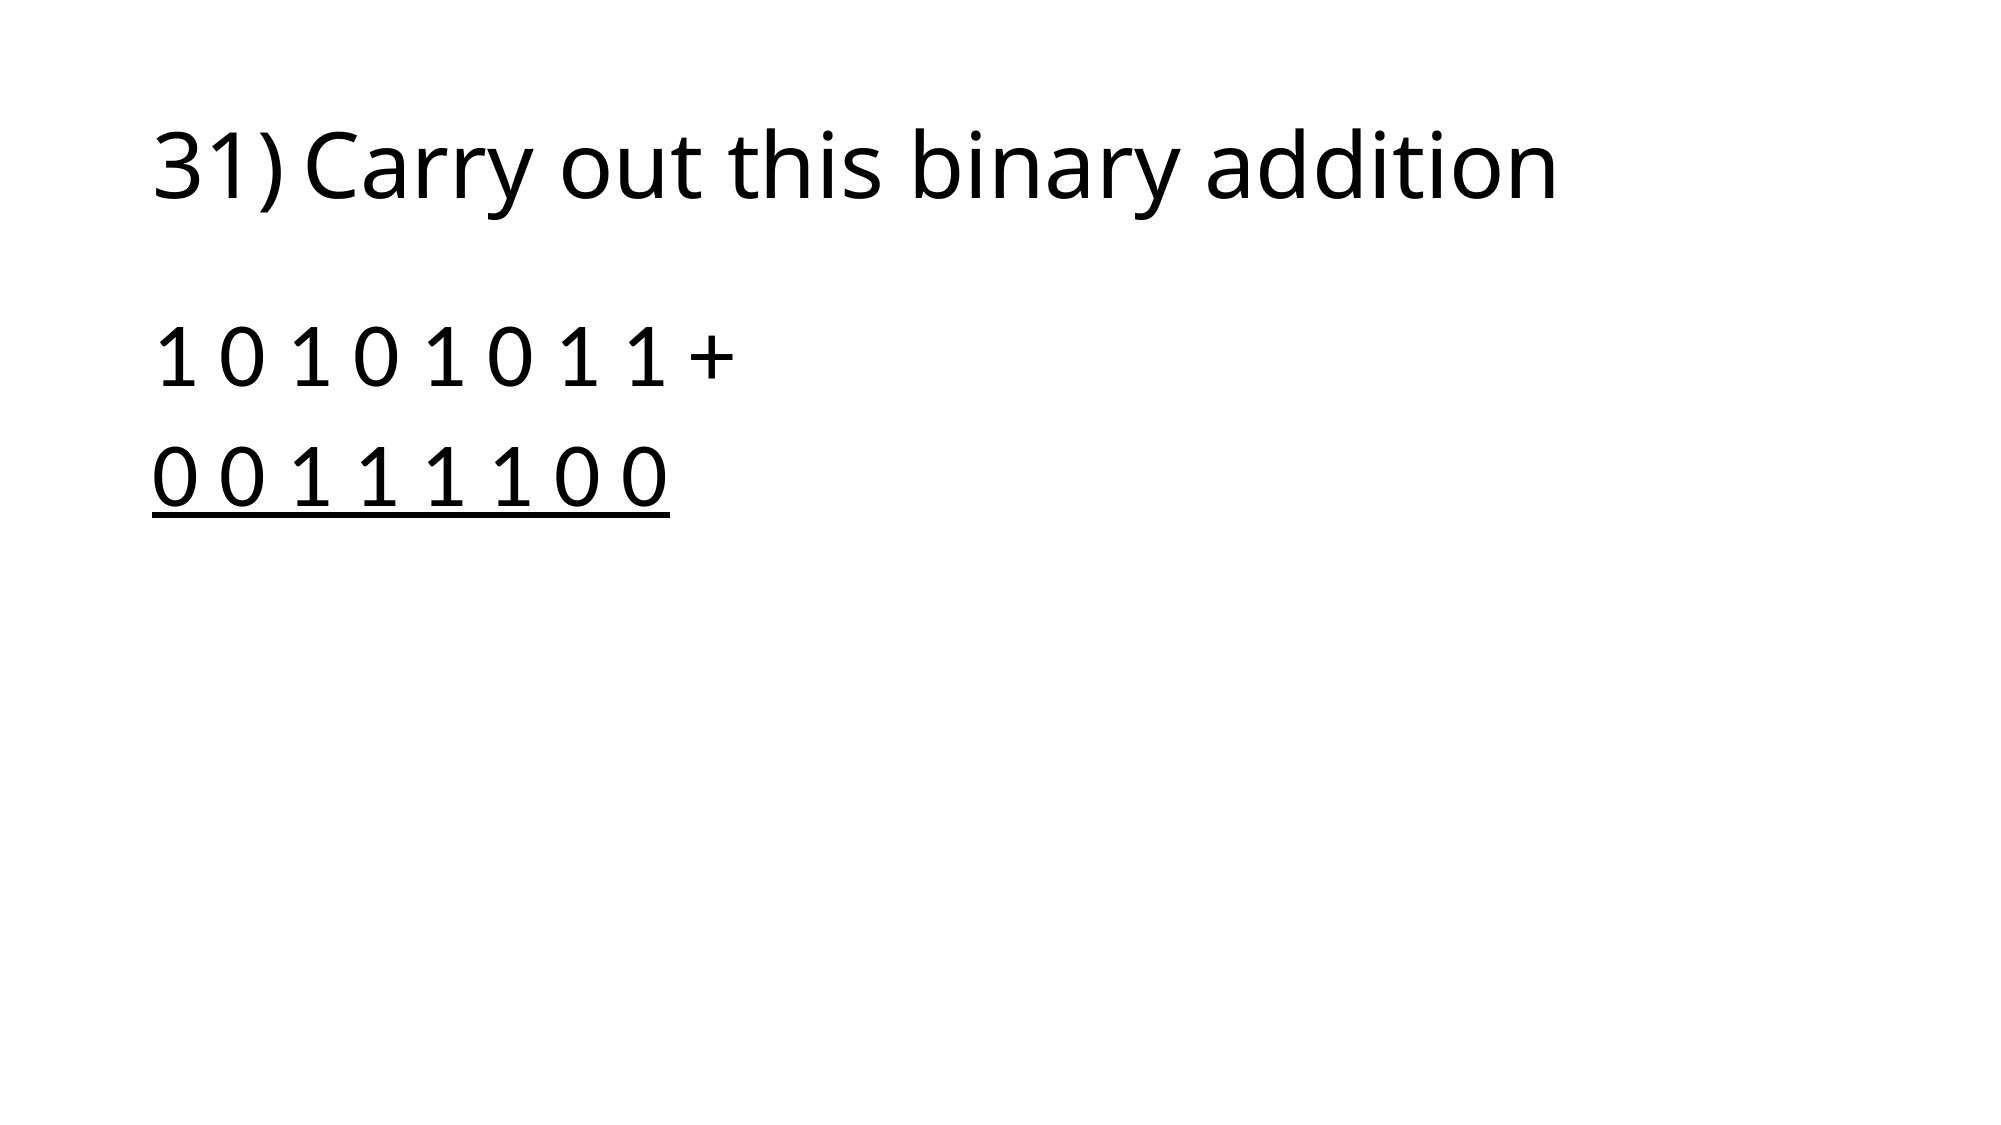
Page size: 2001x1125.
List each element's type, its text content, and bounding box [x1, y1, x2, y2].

title 31) Carry out this binary addition [137, 59, 1863, 278]
list 1 0 1 0 1 0 1 1 + 0 0 1 1 1 1 0 0 [137, 299, 1863, 1014]
